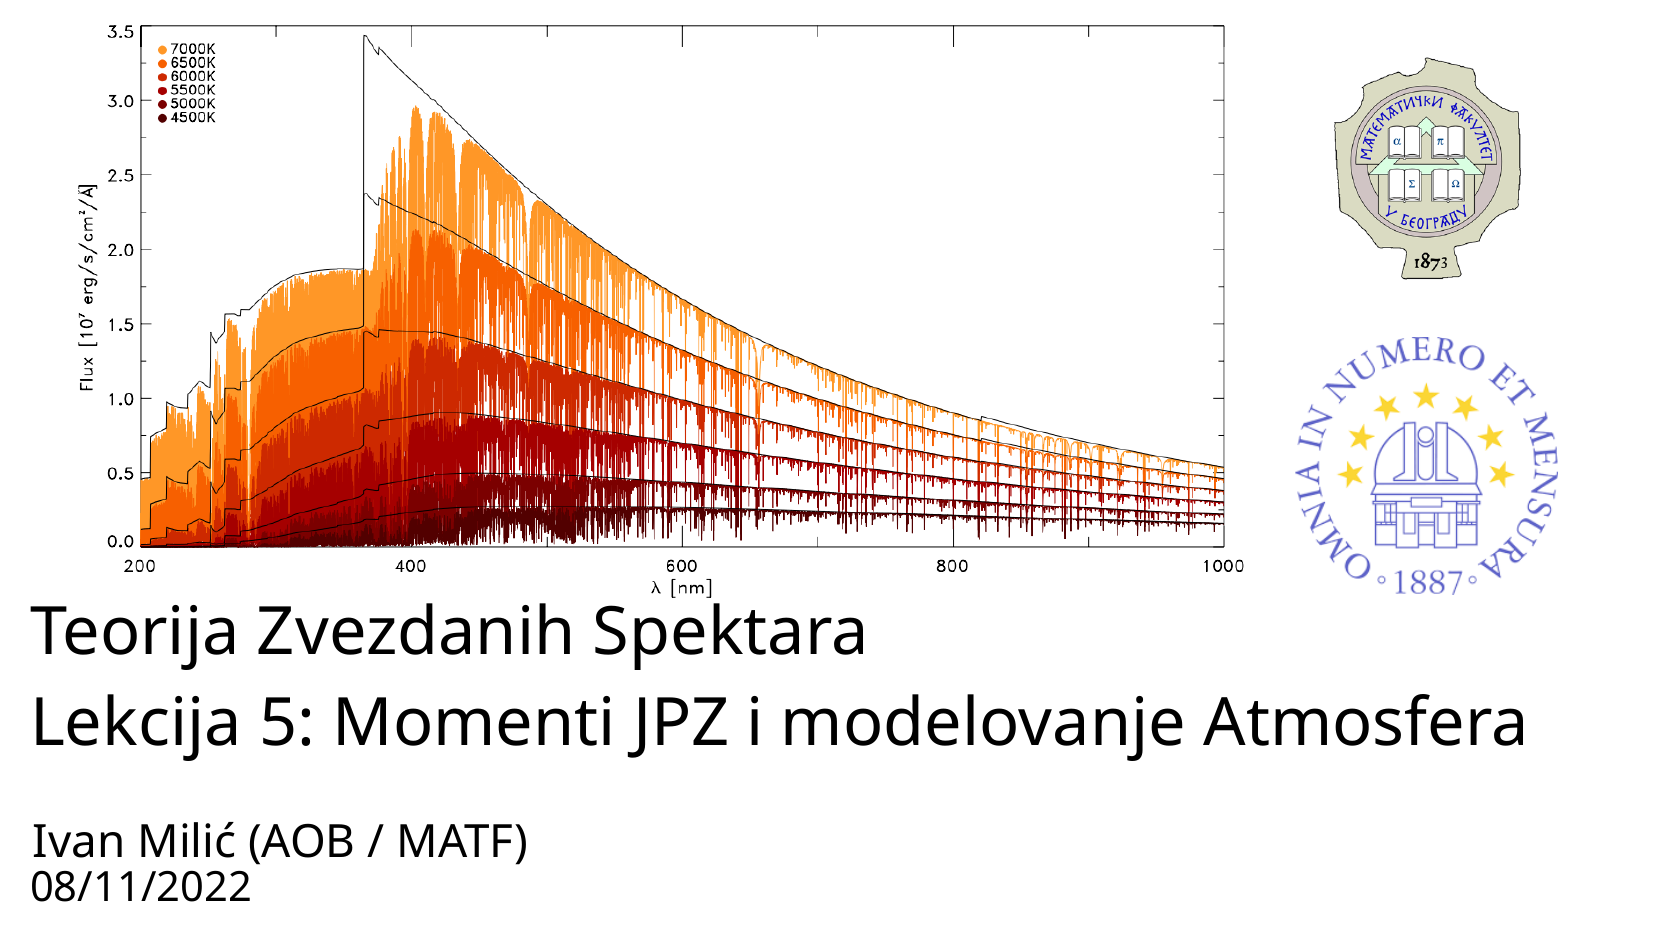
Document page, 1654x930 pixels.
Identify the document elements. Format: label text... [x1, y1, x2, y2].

text_box Ivan Milić (AOB / MATF) [18, 801, 1331, 882]
text_box Teorija Zvezdanih Spektara Lekcija 5: Momenti JPZ i modelovanje Atmosfera [30, 555, 1595, 793]
picture [1295, 337, 1558, 595]
picture [30, 12, 1616, 555]
subtitle 08/11/2022 [30, 847, 1530, 923]
